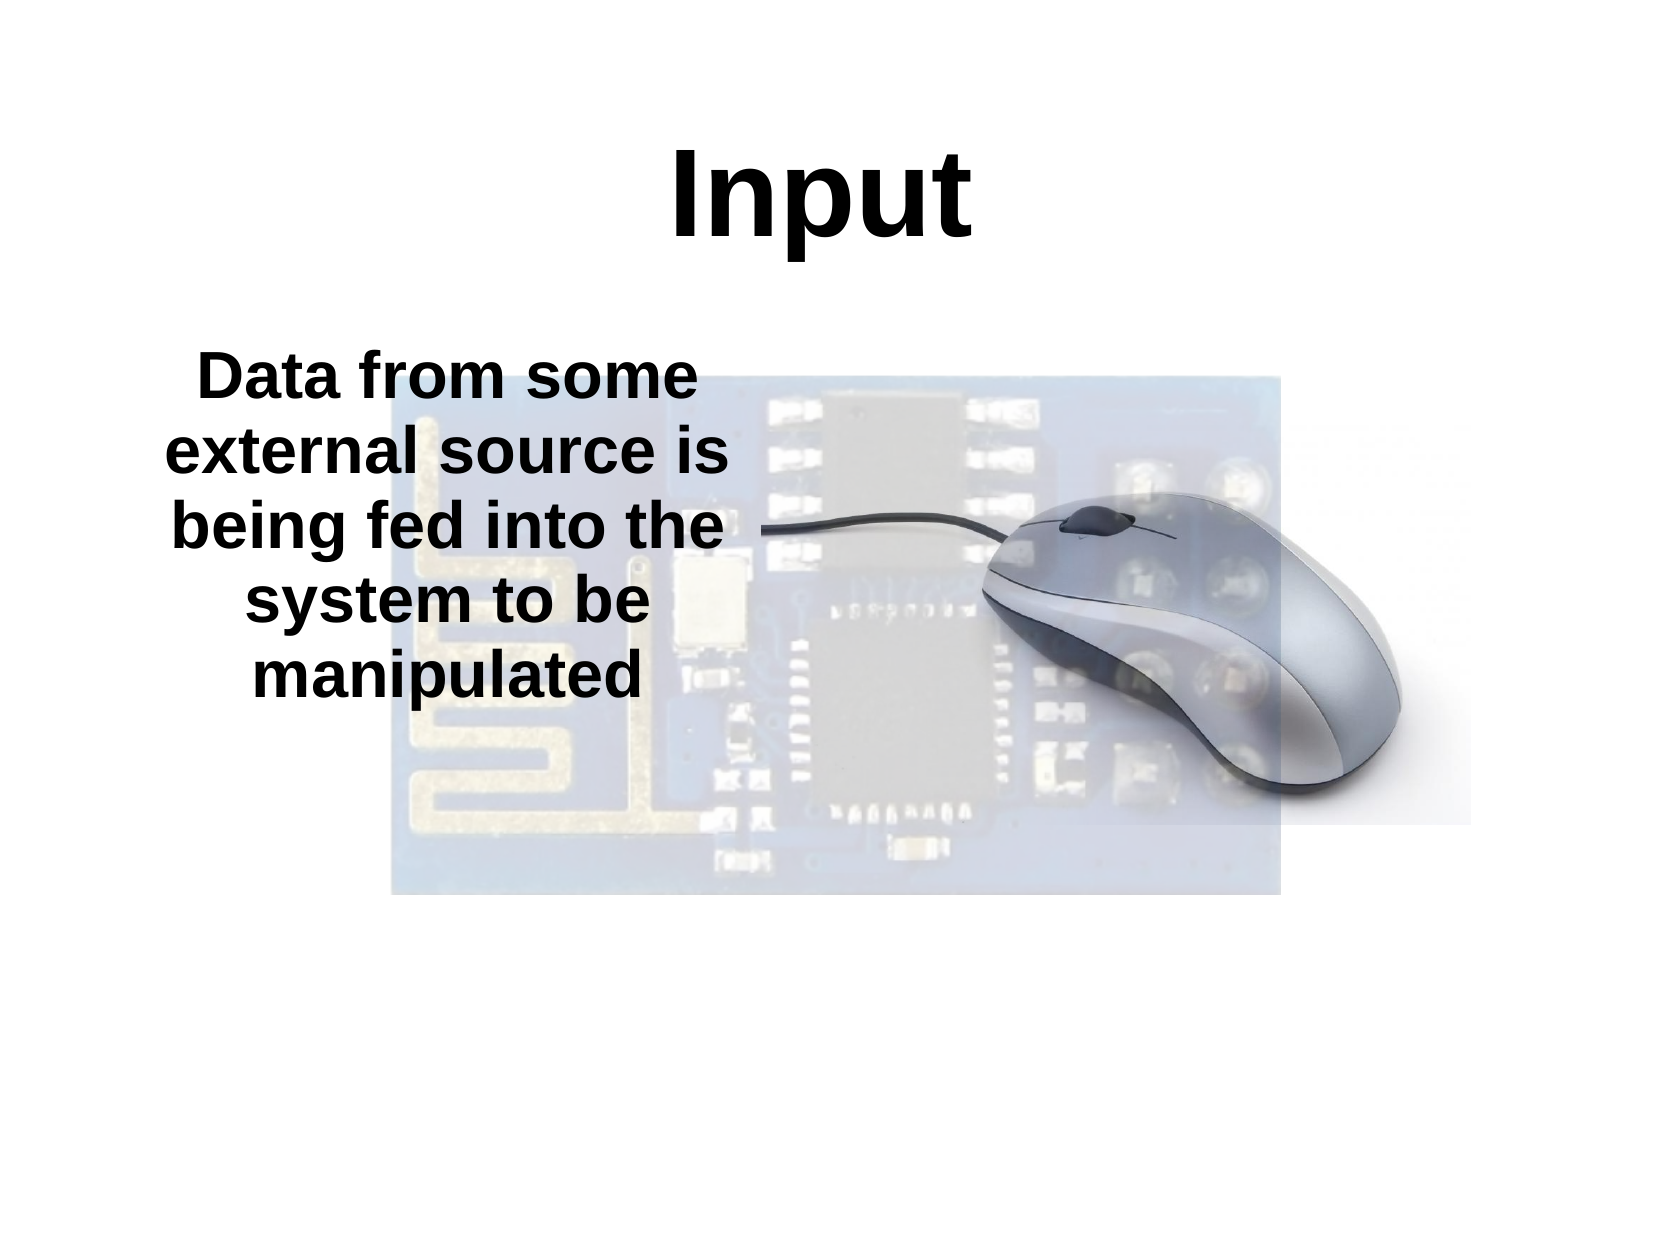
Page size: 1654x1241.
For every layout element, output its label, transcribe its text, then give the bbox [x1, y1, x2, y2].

picture [390, 374, 1471, 895]
title Input [89, 90, 1579, 298]
text_box Data from some external source is being fed into the system to be manipulated [90, 330, 807, 721]
